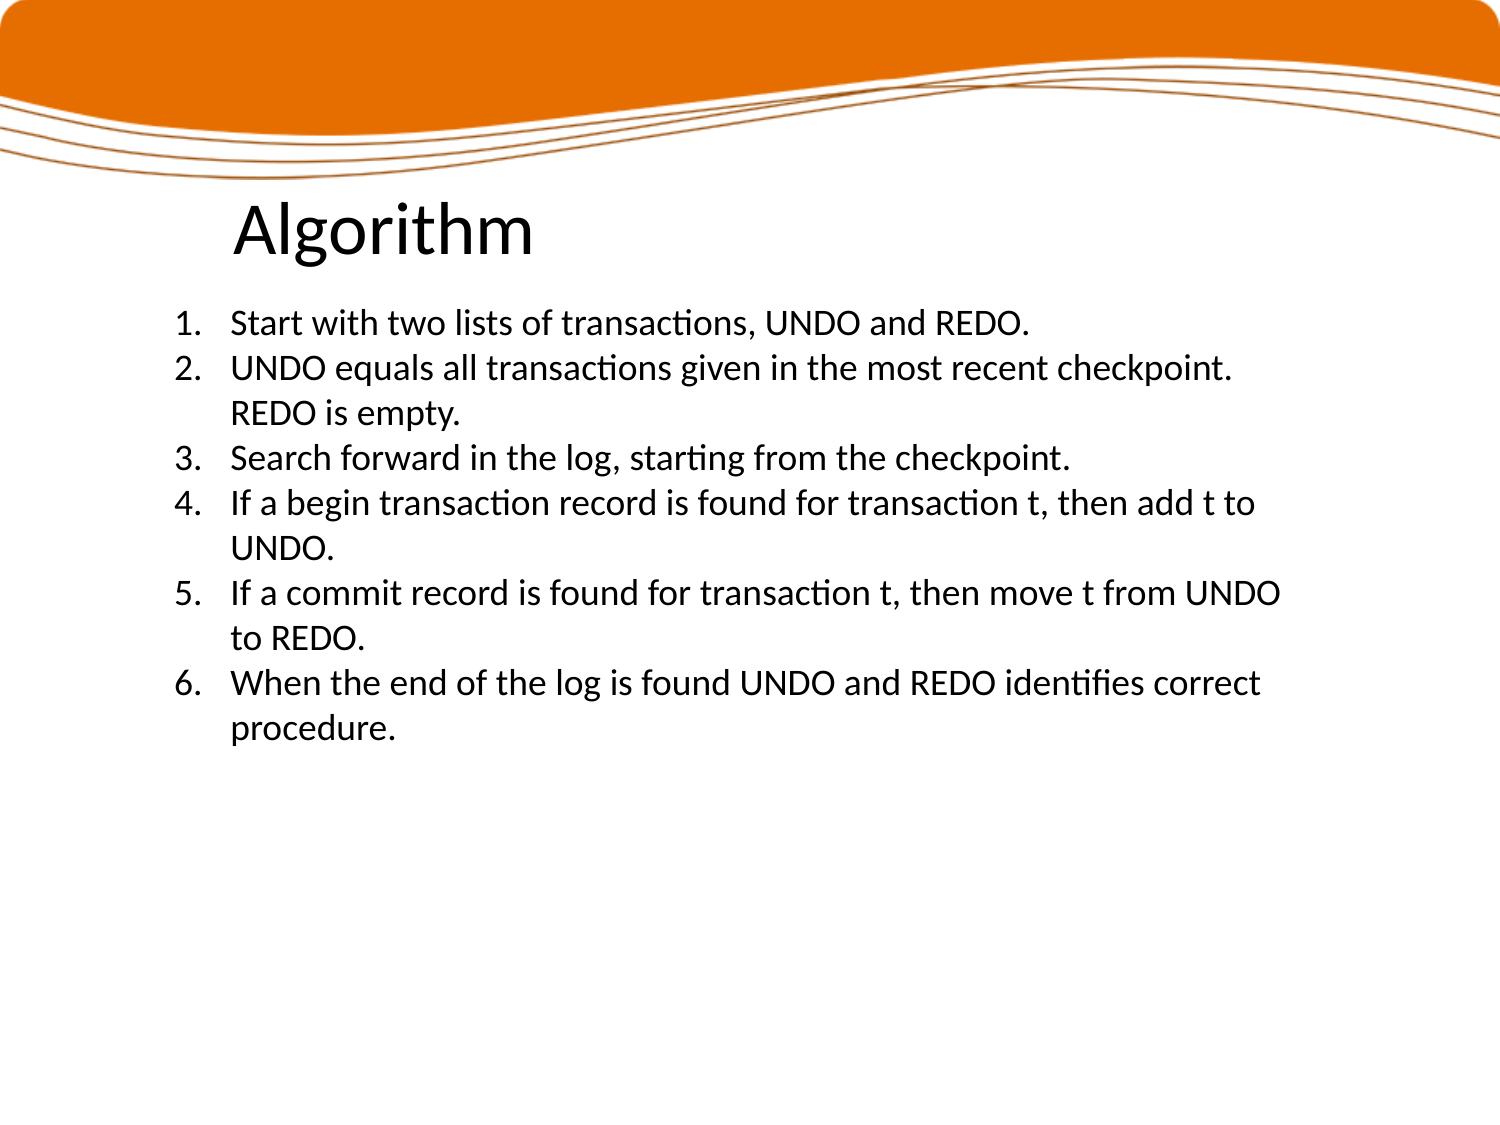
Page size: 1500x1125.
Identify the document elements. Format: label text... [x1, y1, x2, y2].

text_box Algorithm [218, 172, 1282, 278]
picture [0, 0, 1500, 180]
text_box Start with two lists of transactions, UNDO and REDO. UNDO equals all transactions given in the most recent checkpoint. REDO is empty. Search forward in the log, starting from the checkpoint. If a begin transaction record is found for transaction t, then add t to UNDO. If a commit record is found for transaction t, then move t from UNDO to REDO. When the end of the log is found UNDO and REDO identifies correct procedure. [159, 290, 1329, 756]
